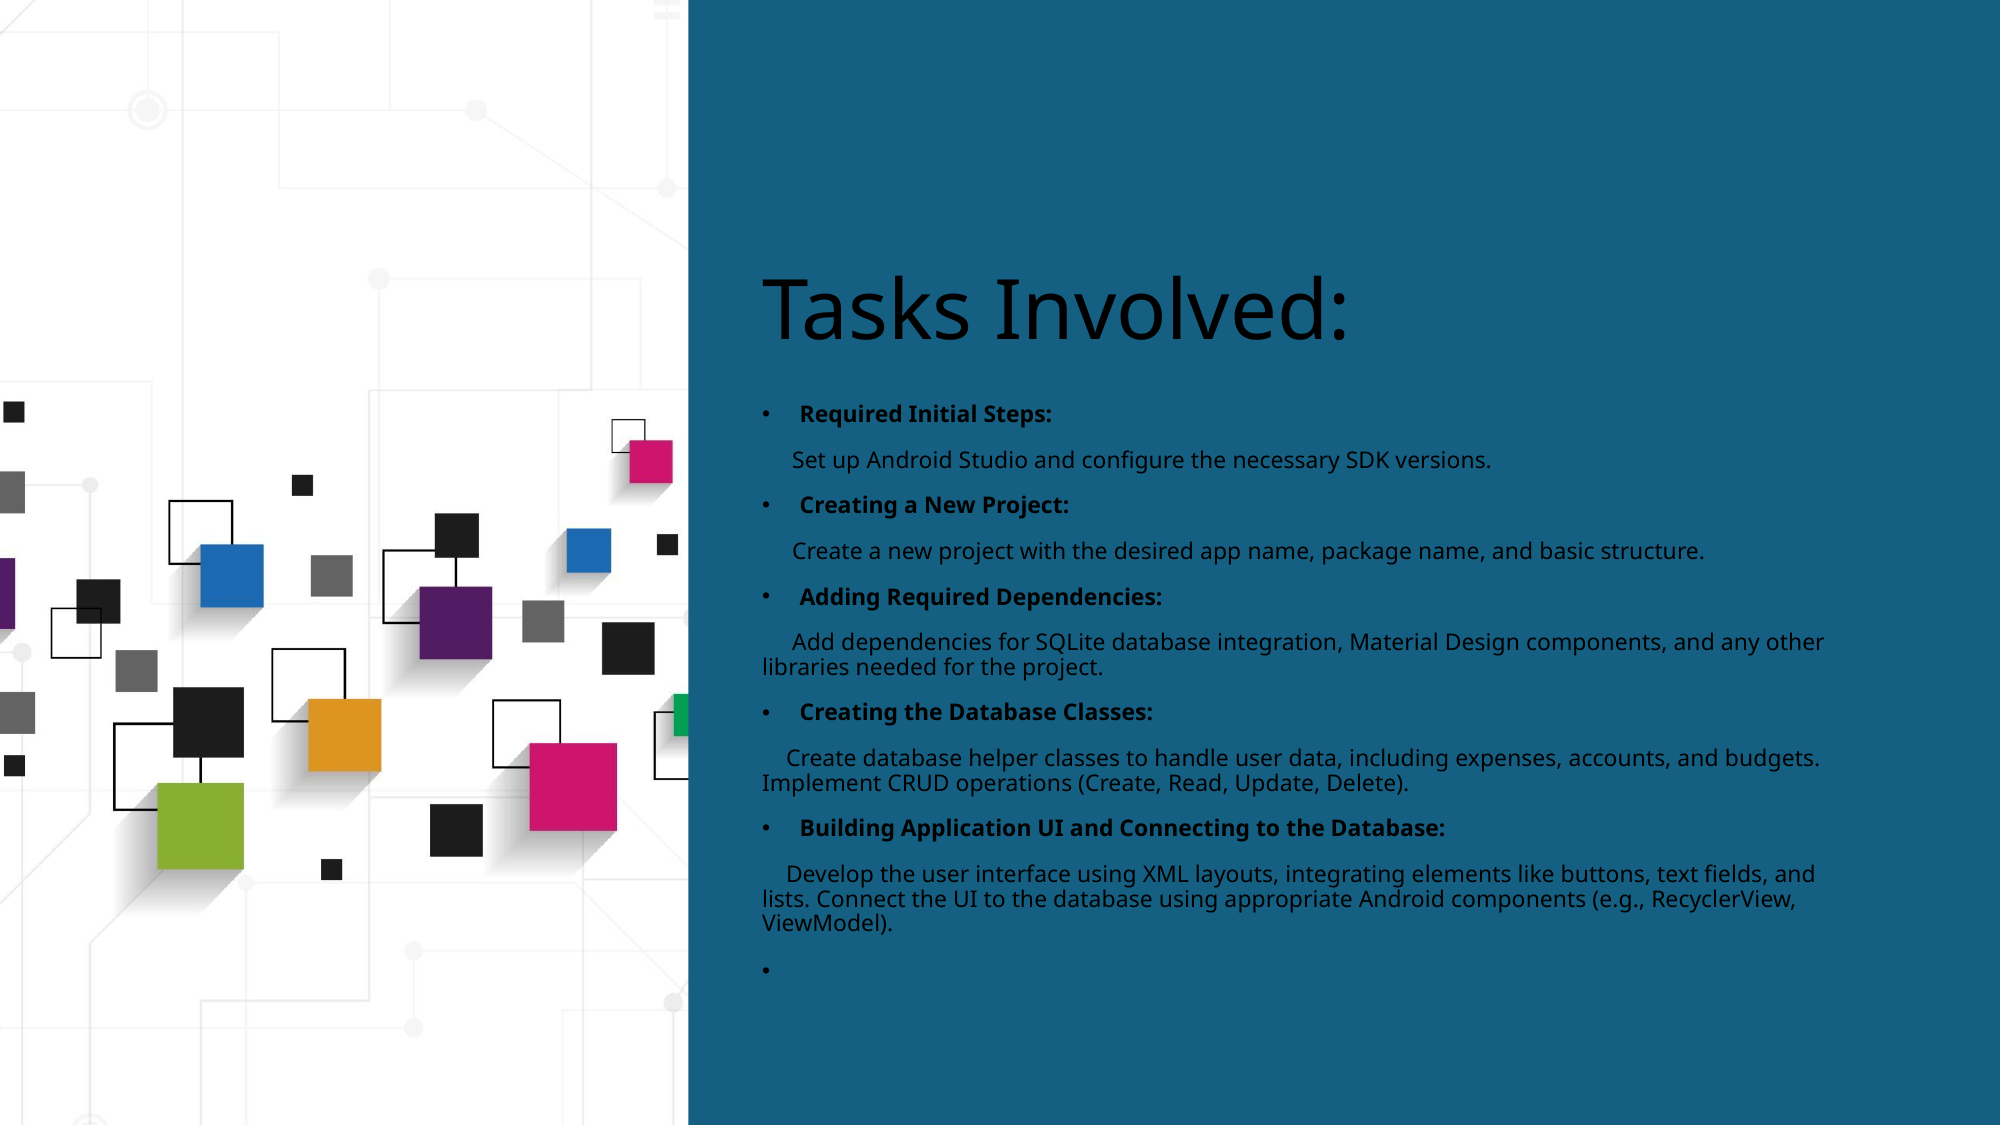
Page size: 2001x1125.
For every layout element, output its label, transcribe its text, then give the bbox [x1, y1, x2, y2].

list Required Initial Steps: Set up Android Studio and configure the necessary SDK versions. Creating a New Project: Create a new project with the desired app name, package name, and basic structure. Adding Required Dependencies: Add dependencies for SQLite database integration, Material Design components, and any other libraries needed for the project. Creating the Database Classes: Create database helper classes to handle user data, including expenses, accounts, and budgets. Implement CRUD operations (Create, Read, Update, Delete). Building Application UI and Connecting to the Database: Develop the user interface using XML layouts, integrating elements like buttons, text fields, and lists. Connect the UI to the database using appropriate Android components (e.g., RecyclerView, ViewModel). [746, 395, 1863, 1004]
text_box [689, 0, 2000, 1125]
title Tasks Involved: [746, 90, 1863, 365]
picture [0, 0, 689, 1125]
